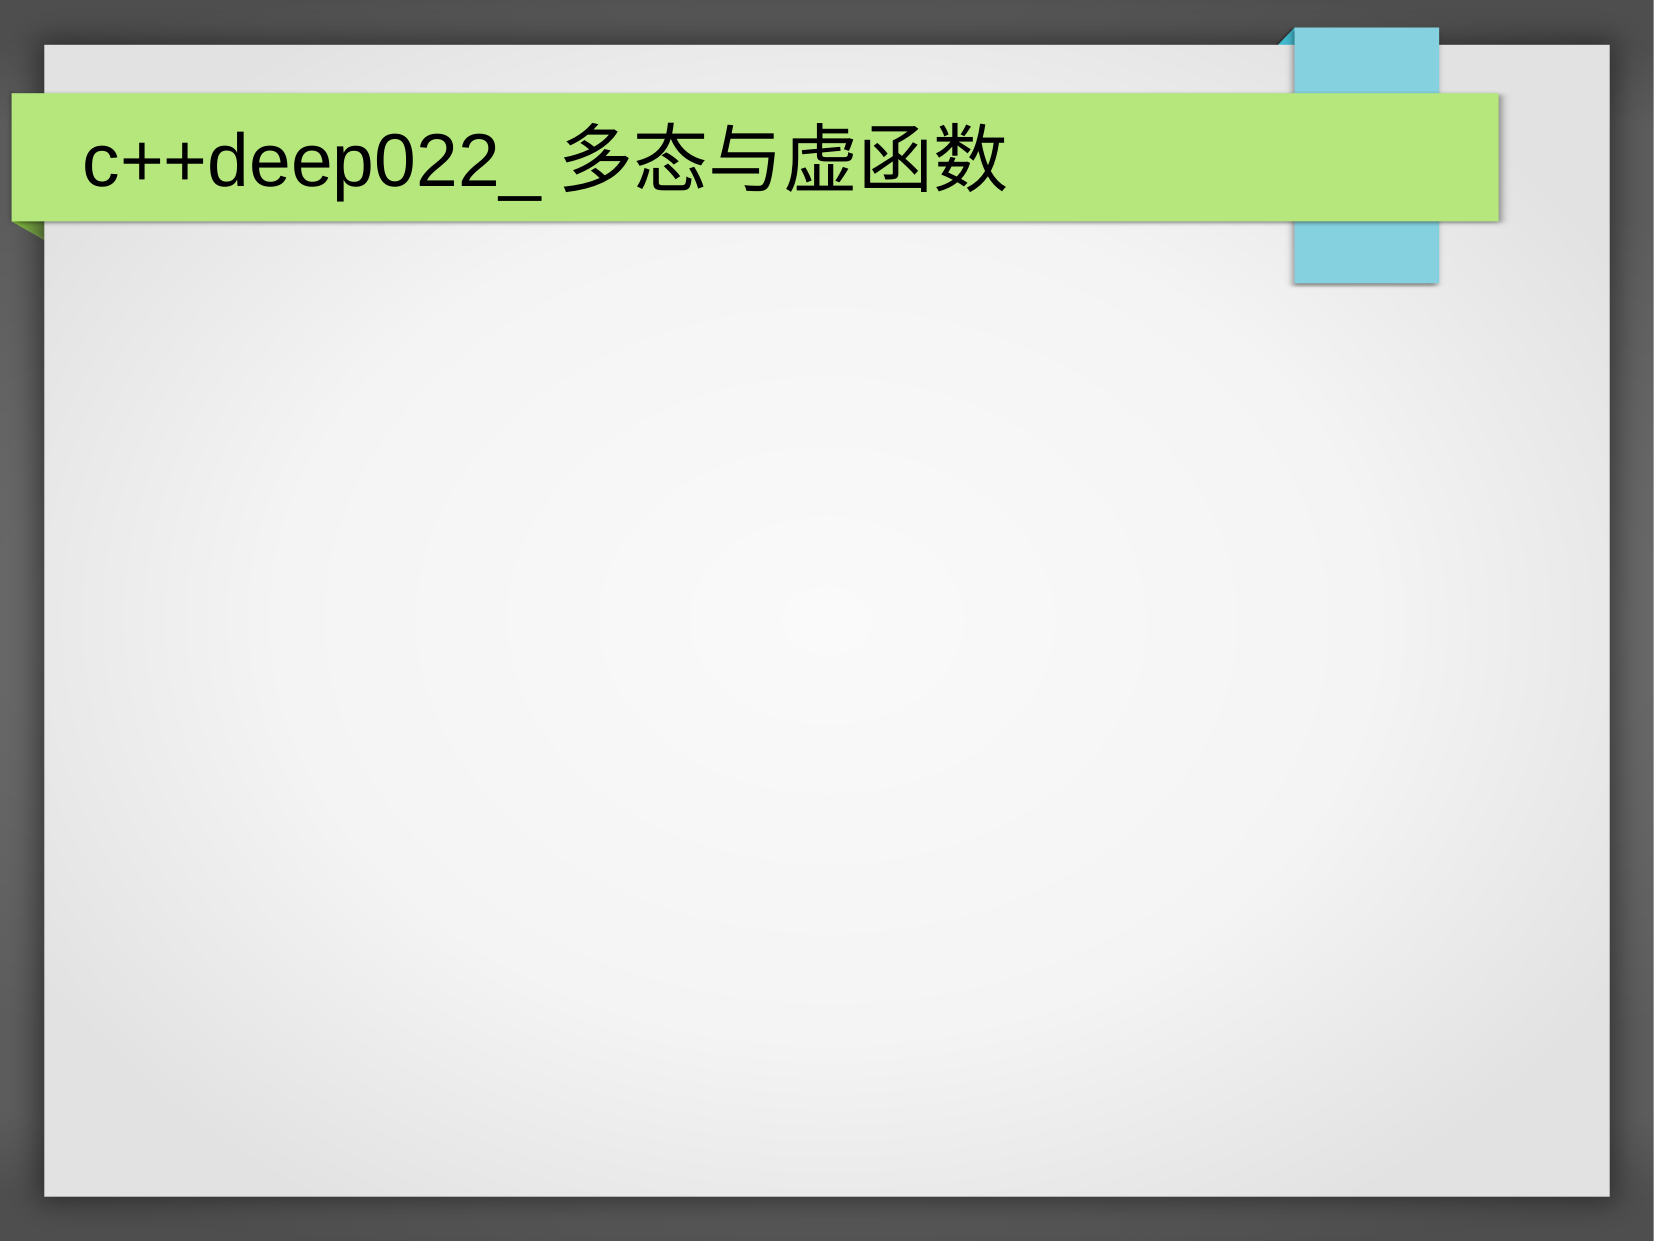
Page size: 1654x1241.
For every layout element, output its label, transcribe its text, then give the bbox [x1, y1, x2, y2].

picture [0, 0, 1654, 1241]
title c++deep022_多态与虚函数 [82, 94, 1264, 213]
